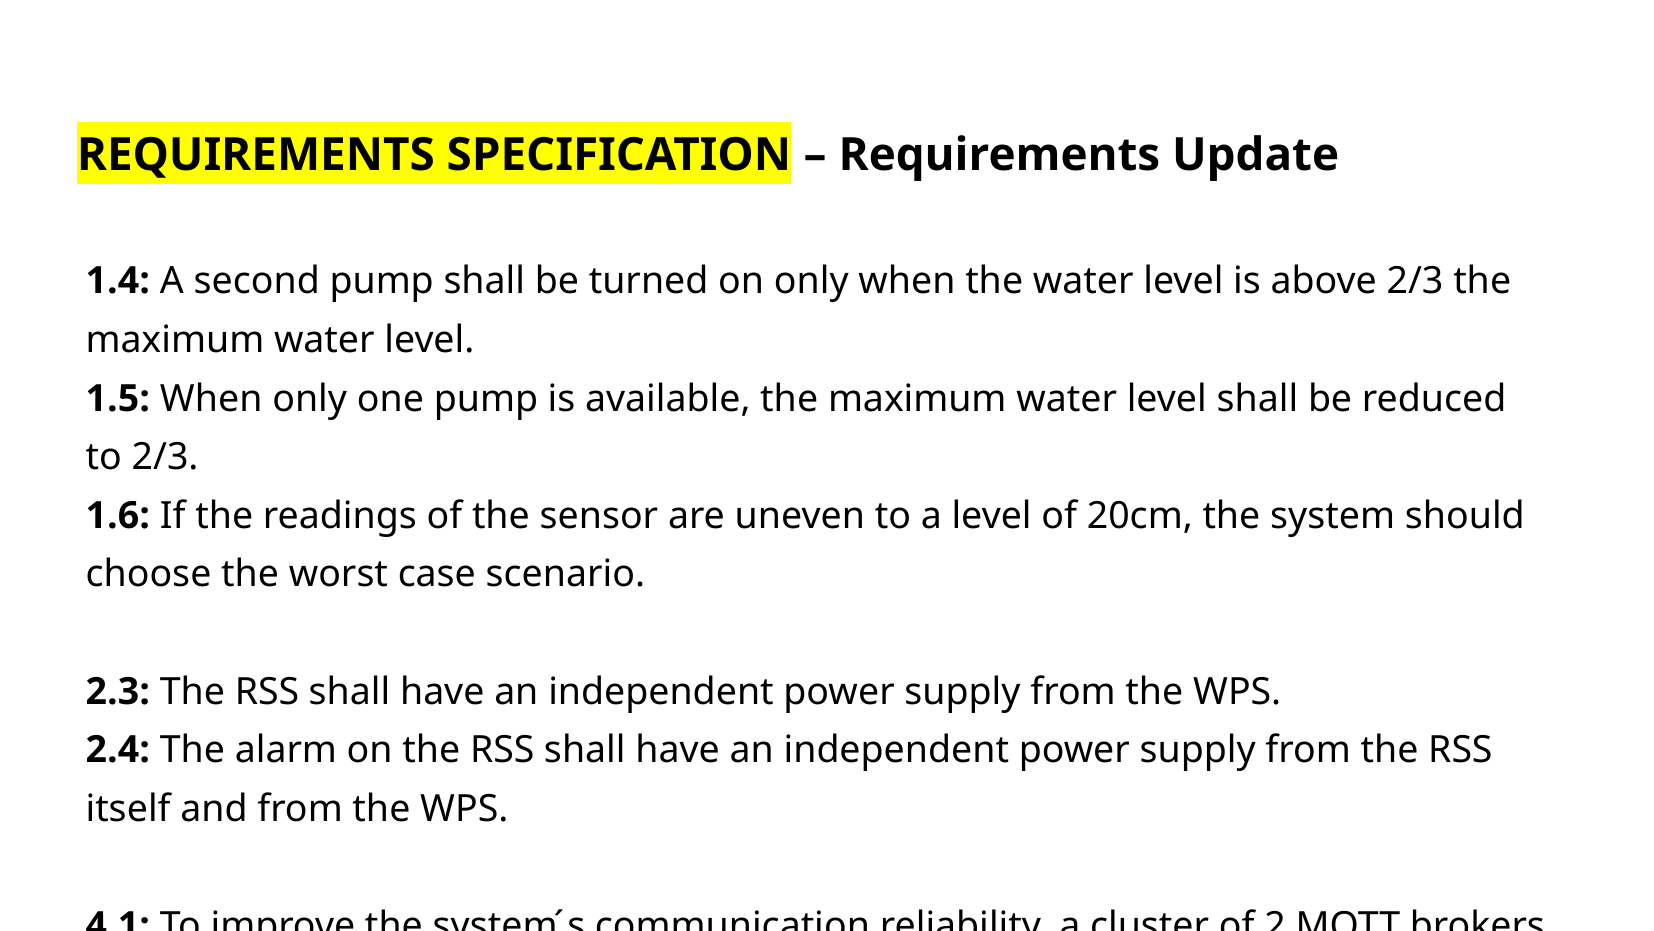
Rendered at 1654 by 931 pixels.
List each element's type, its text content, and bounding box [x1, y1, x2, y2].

title REQUIREMENTS SPECIFICATION – Requirements Update [76, 99, 1565, 207]
text_box 1.4: A second pump shall be turned on only when the water level is above 2/3 the maximum water level. 1.5: When only one pump is available, the maximum water level shall be reduced to 2/3. 1.6: If the readings of the sensor are uneven to a level of 20cm, the system should choose the worst case scenario. 2.3: The RSS shall have an independent power supply from the WPS. 2.4: The alarm on the RSS shall have an independent power supply from the RSS itself and from the WPS. 4.1: To improve the system ́s communication reliability, a cluster of 2 MQTT brokers shall be deployed. [70, 238, 1565, 871]
